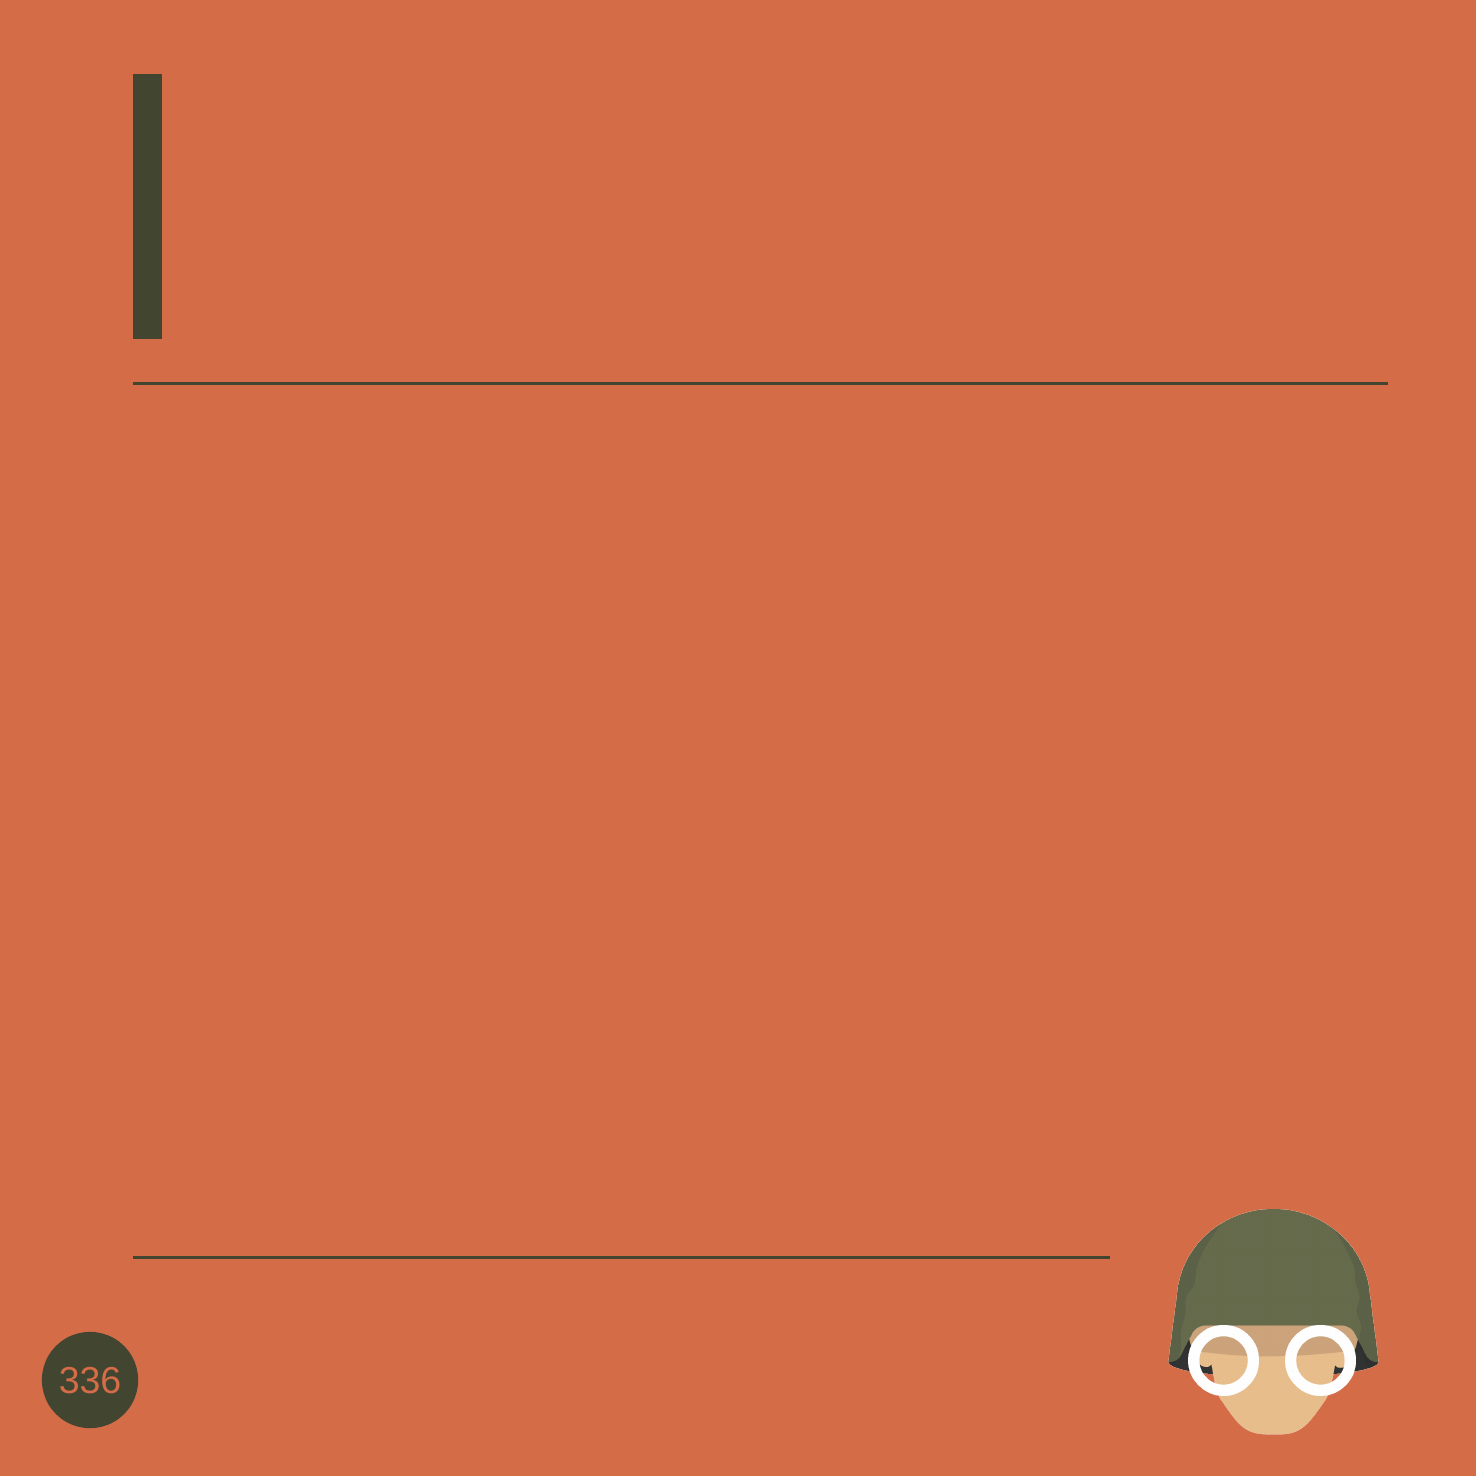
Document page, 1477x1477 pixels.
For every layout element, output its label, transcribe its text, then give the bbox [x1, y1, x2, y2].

picture [1125, 1142, 1411, 1477]
text_box 336 [45, 1335, 136, 1426]
text_box [132, 73, 163, 340]
